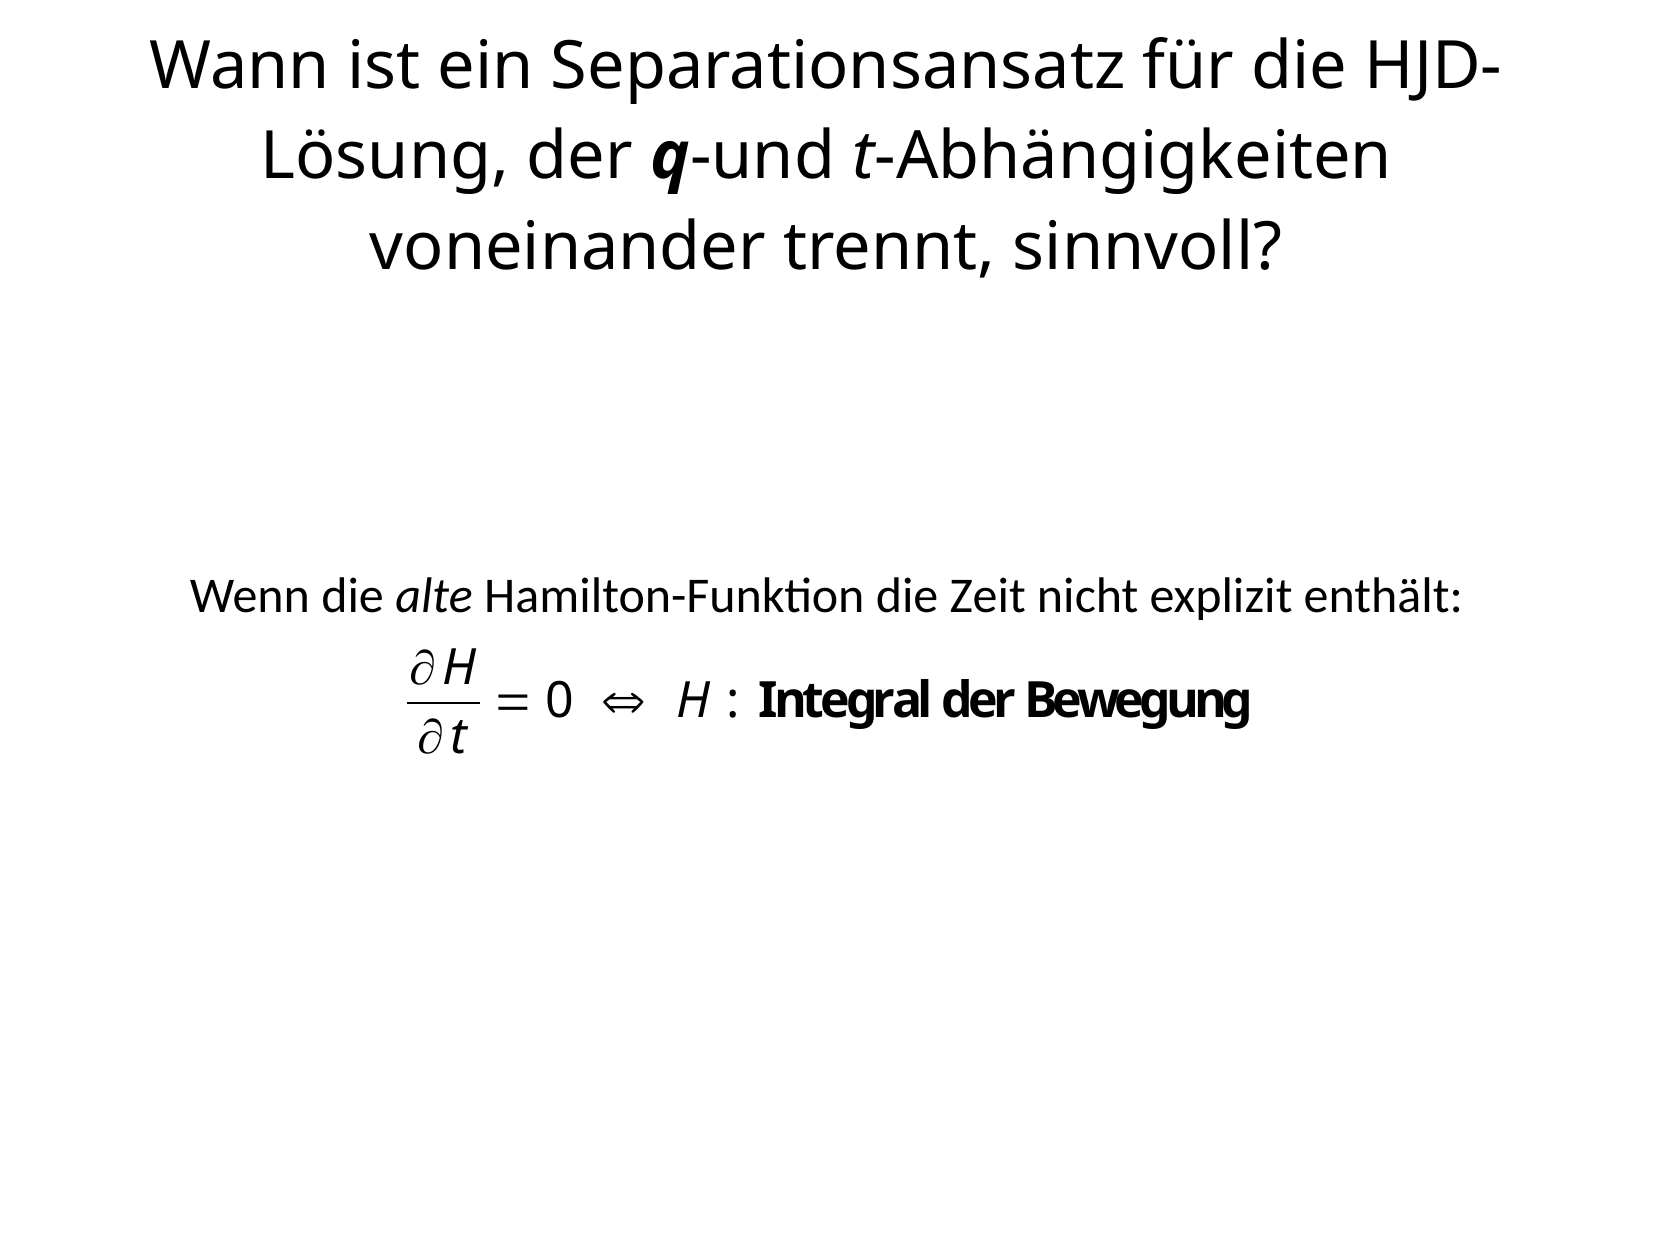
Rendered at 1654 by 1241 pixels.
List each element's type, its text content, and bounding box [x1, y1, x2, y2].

subtitle Wenn die alte Hamilton-Funktion die Zeit nicht explizit enthält: [82, 290, 1571, 1010]
chart [398, 637, 1255, 768]
title Wann ist ein Separationsansatz für die HJD-Lösung, der q-und t-Abhängigkeiten voneinander trennt, sinnvoll? [82, 19, 1571, 287]
